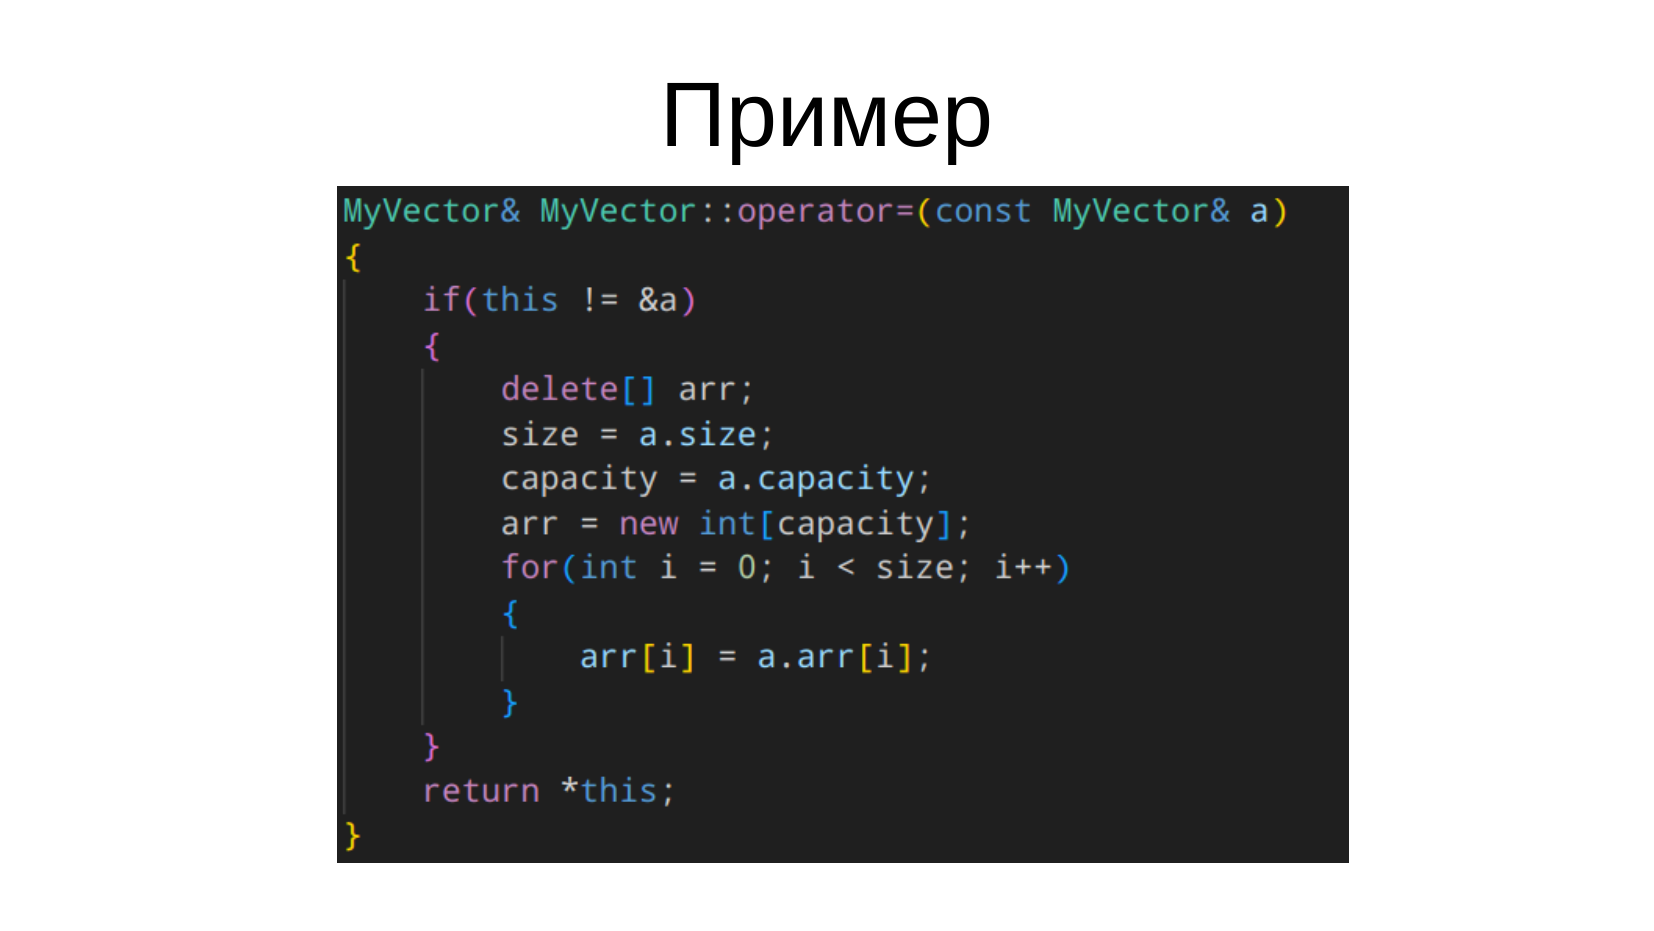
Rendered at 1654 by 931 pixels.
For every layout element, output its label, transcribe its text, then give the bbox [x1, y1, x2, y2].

picture [337, 186, 1349, 863]
title Пример [82, 37, 1571, 193]
